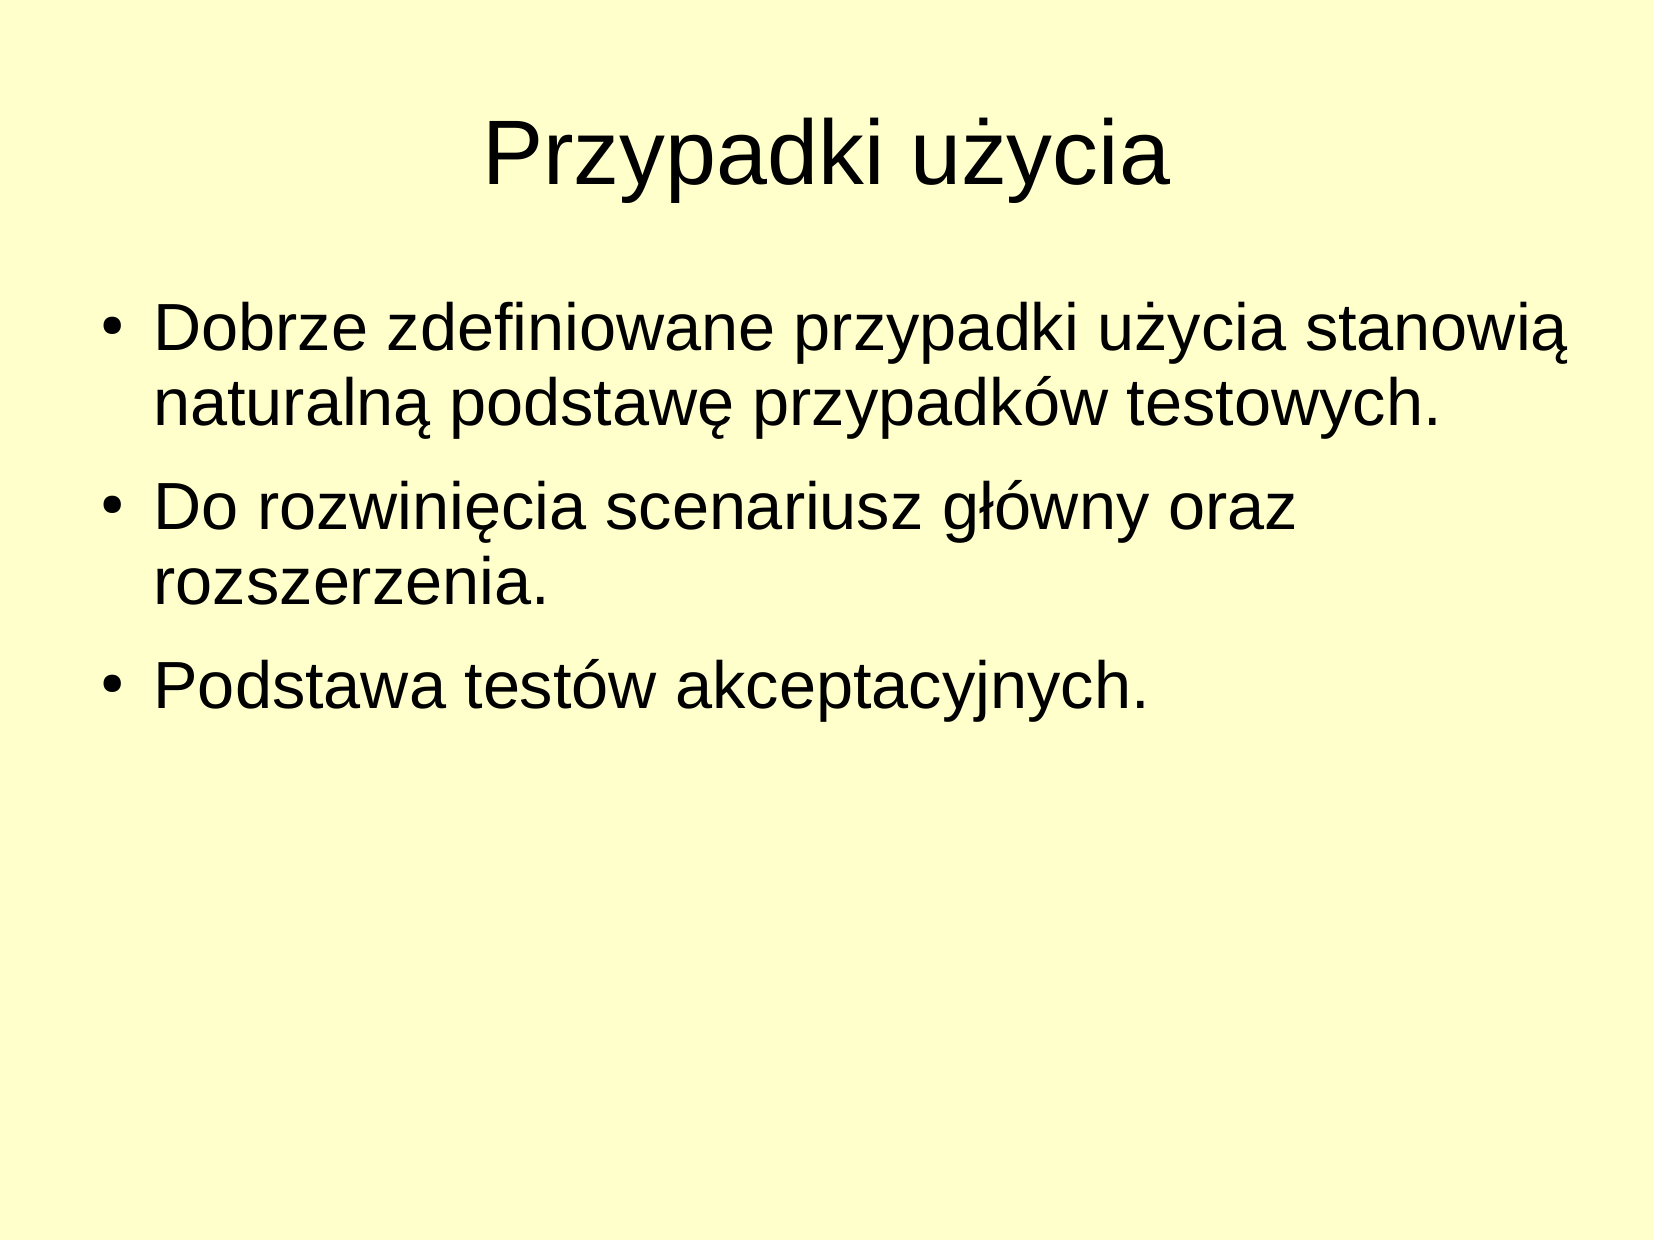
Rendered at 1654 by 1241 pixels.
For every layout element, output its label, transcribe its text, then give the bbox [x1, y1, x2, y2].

list Dobrze zdefiniowane przypadki użycia stanowią naturalną podstawę przypadków testowych. Do rozwinięcia scenariusz główny oraz rozszerzenia. Podstawa testów akceptacyjnych. [82, 290, 1571, 1109]
title Przypadki użycia [82, 49, 1571, 257]
